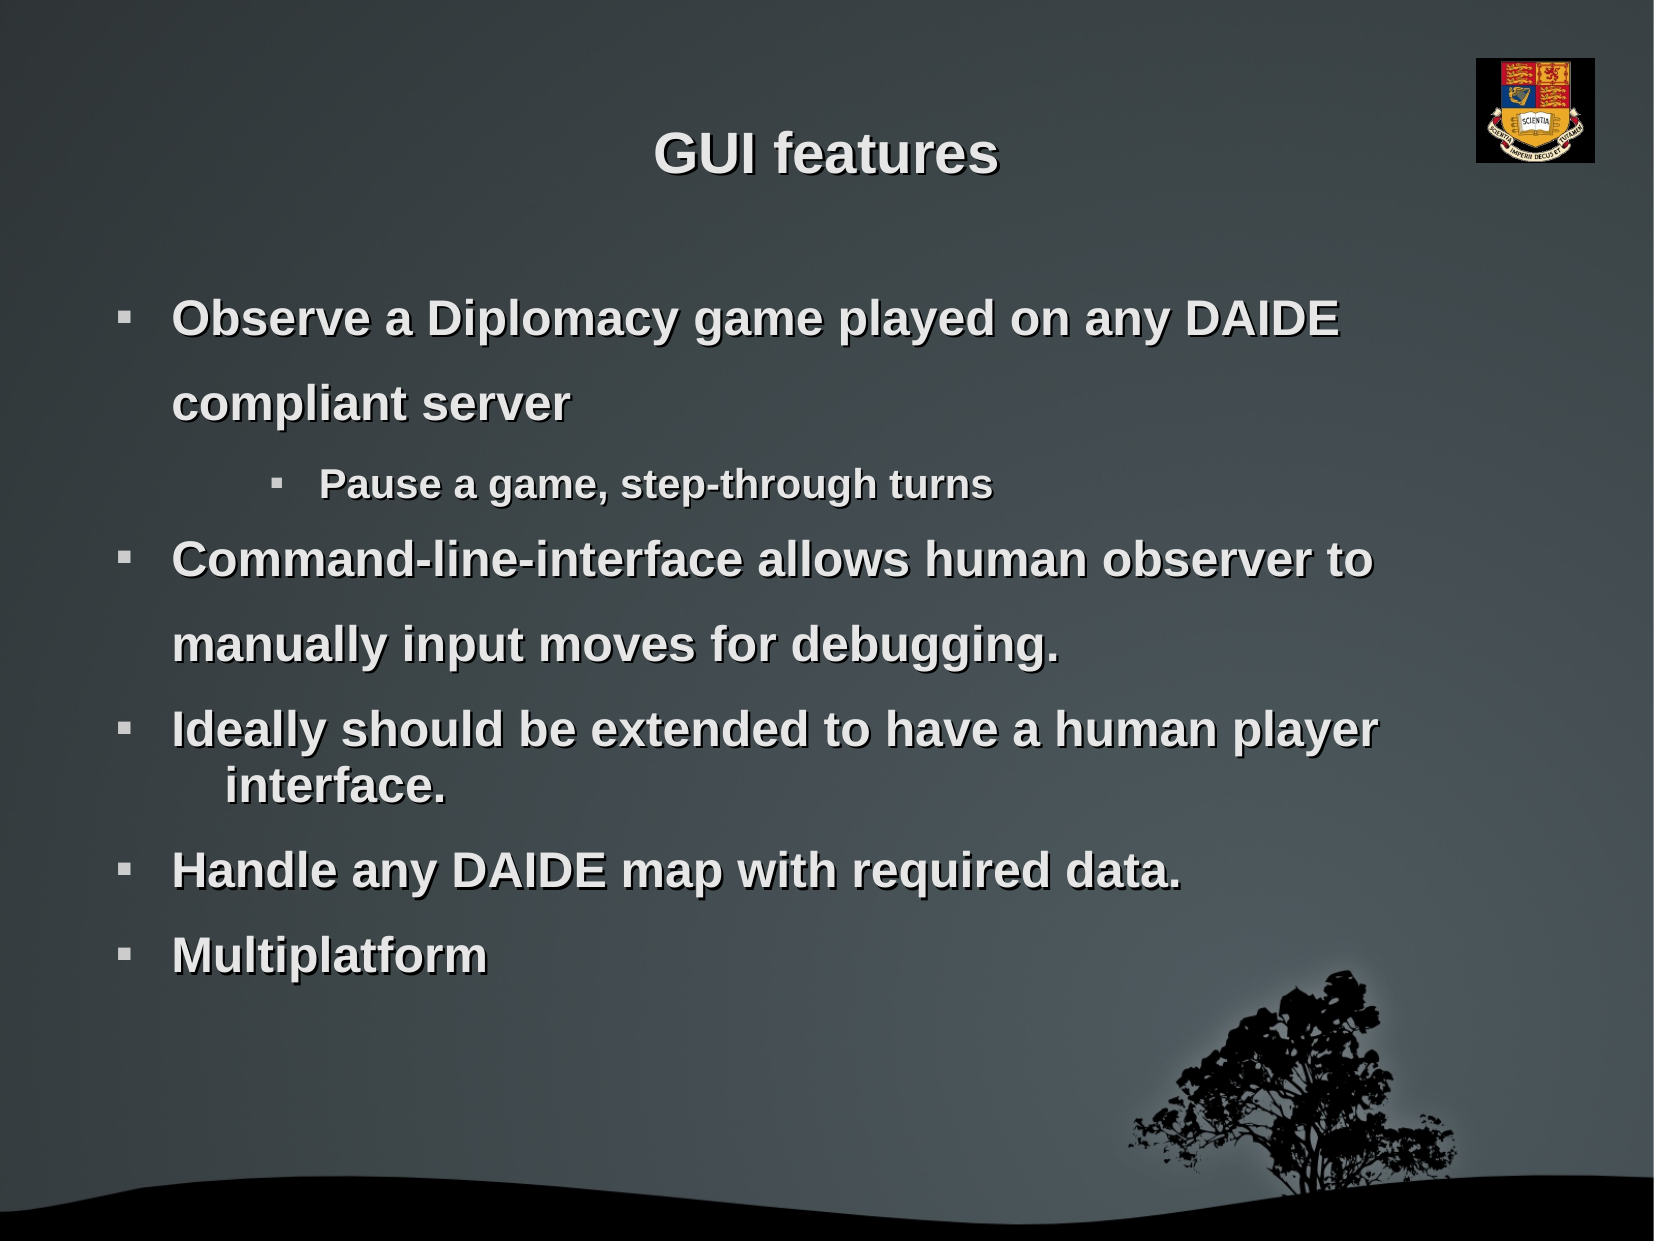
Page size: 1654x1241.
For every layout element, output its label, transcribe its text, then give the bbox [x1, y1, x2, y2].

title GUI features [82, 56, 1571, 250]
list Observe a Diplomacy game played on any DAIDE compliant server Pause a game, step-through turns Command-line-interface allows human observer to manually input moves for debugging. Ideally should be extended to have a human player interface. Handle any DAIDE map with required data. Multiplatform [82, 290, 1571, 1094]
picture [0, 0, 1654, 1241]
